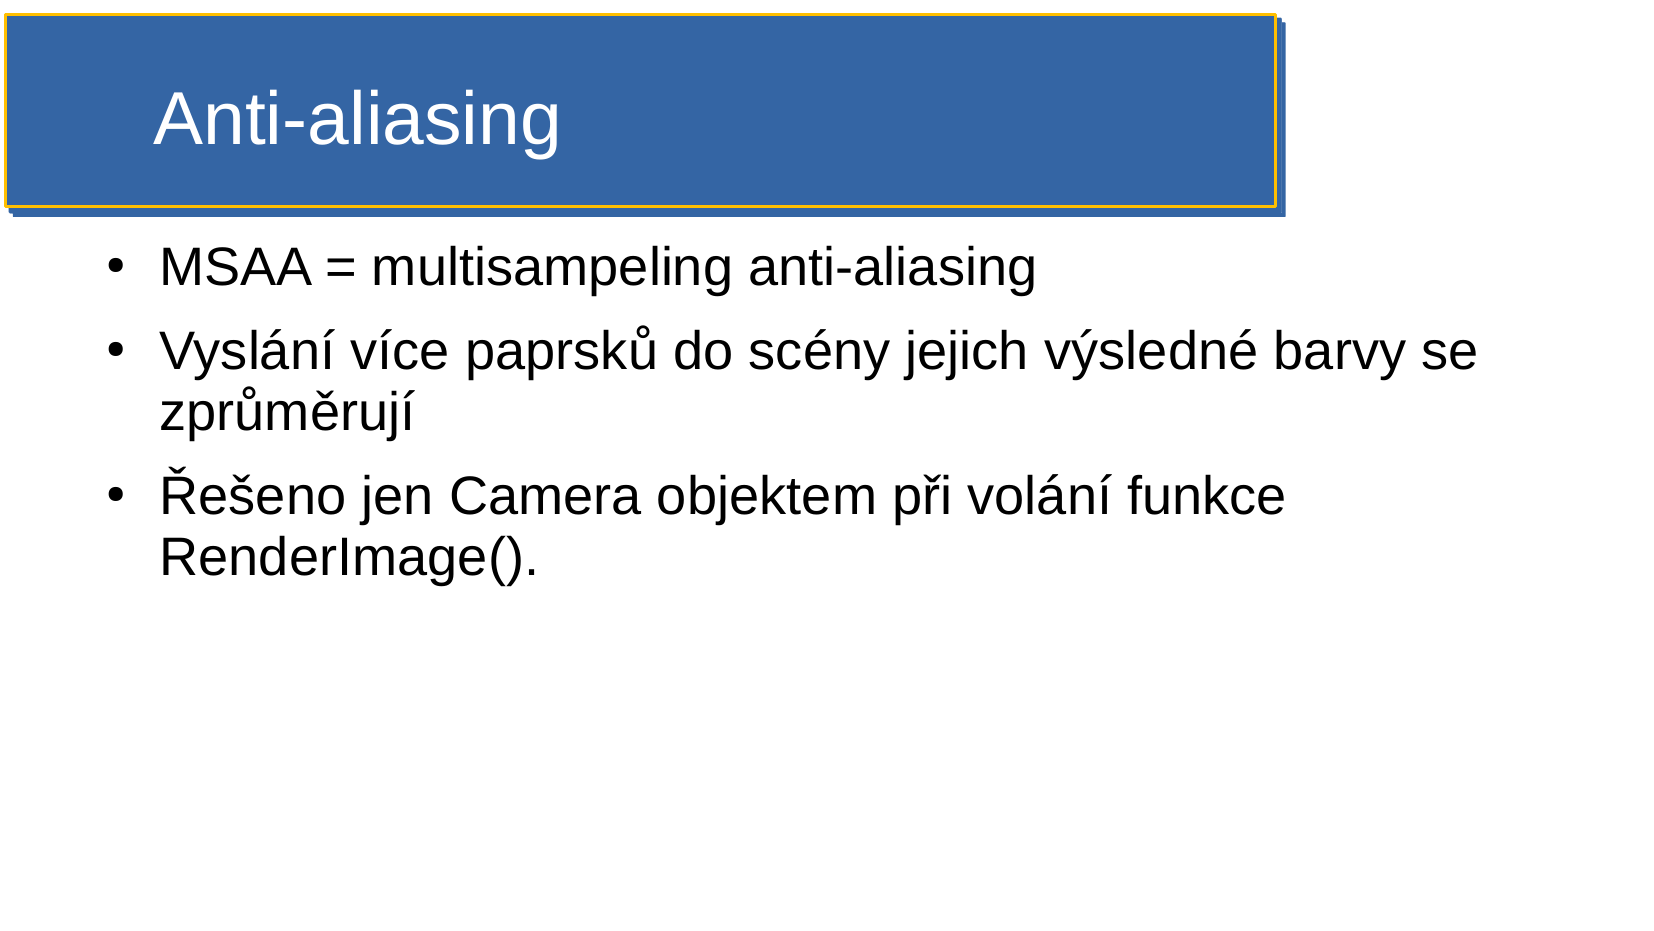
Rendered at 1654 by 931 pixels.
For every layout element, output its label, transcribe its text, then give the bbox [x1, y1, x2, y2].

list MSAA = multisampeling anti-aliasing Vyslání více paprsků do scény jejich výsledné barvy se zprůměrují Řešeno jen Camera objektem při volání funkce RenderImage(). [88, 236, 1565, 798]
title Anti-aliasing [82, 44, 1235, 192]
